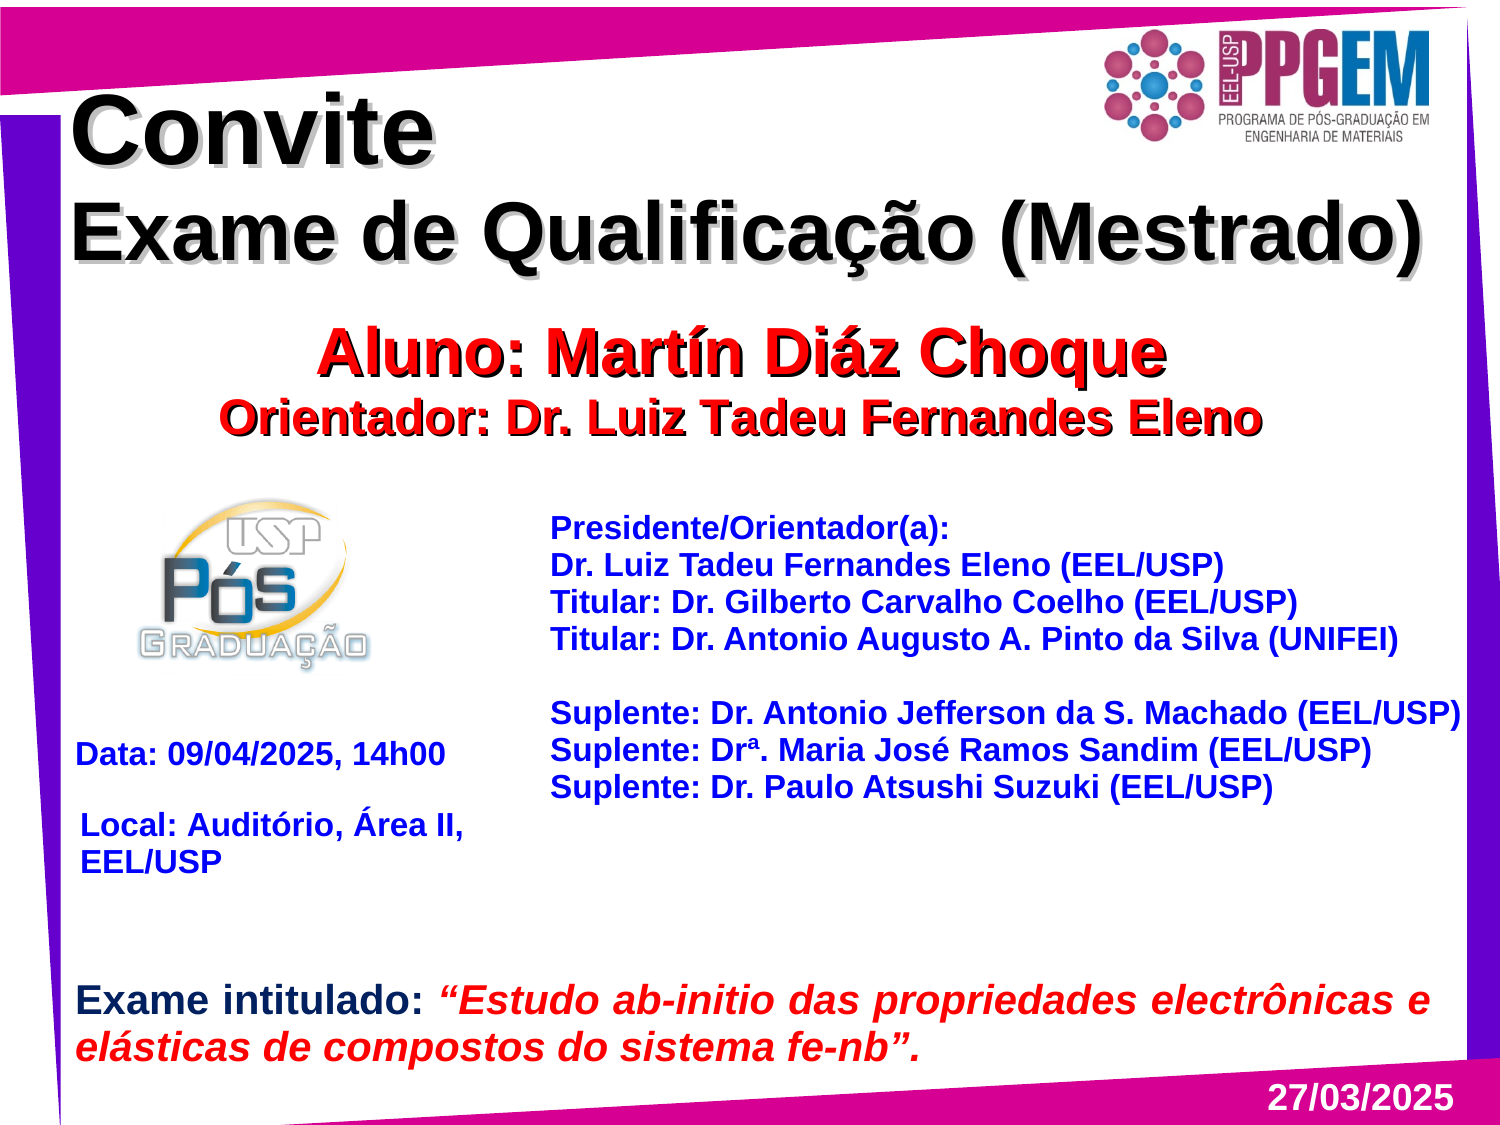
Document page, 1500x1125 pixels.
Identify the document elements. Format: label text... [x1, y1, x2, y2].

text_box [0, 115, 61, 1125]
text_box Aluno: Martín Diáz Choque Orientador: Dr. Luiz Tadeu Fernandes Eleno [204, 307, 1279, 452]
text_box [0, 7, 1468, 96]
text_box Convite Exame de Qualificação (Mestrado) [55, 66, 1440, 286]
text_box 27/03/2025 [1234, 1069, 1488, 1125]
text_box Exame intitulado: “Estudo ab-initio das propriedades electrônicas e elásticas de compostos do sistema fe-nb”. [60, 970, 1466, 1078]
text_box [280, 1078, 1234, 1125]
text_box Data: 09/04/2025, 14h00 [60, 691, 535, 817]
text_box [1466, 18, 1500, 1125]
text_box Presidente/Orientador(a): Dr. Luiz Tadeu Fernandes Eleno (EEL/USP) Titular: Dr. Gilberto Carvalho Coelho (EEL/USP) Titular: Dr. Antonio Augusto A. Pinto da Silva (UNIFEI) Suplente: Dr. Antonio Jefferson da S. Machado (EEL/USP) Suplente: Drª. Maria José Ramos Sandim (EEL/USP) Suplente: Dr. Paulo Atsushi Suzuki (EEL/USP) [535, 501, 1489, 827]
picture [132, 497, 372, 675]
picture [1104, 29, 1429, 66]
text_box Local: Auditório, Área II, EEL/USP [64, 798, 501, 892]
